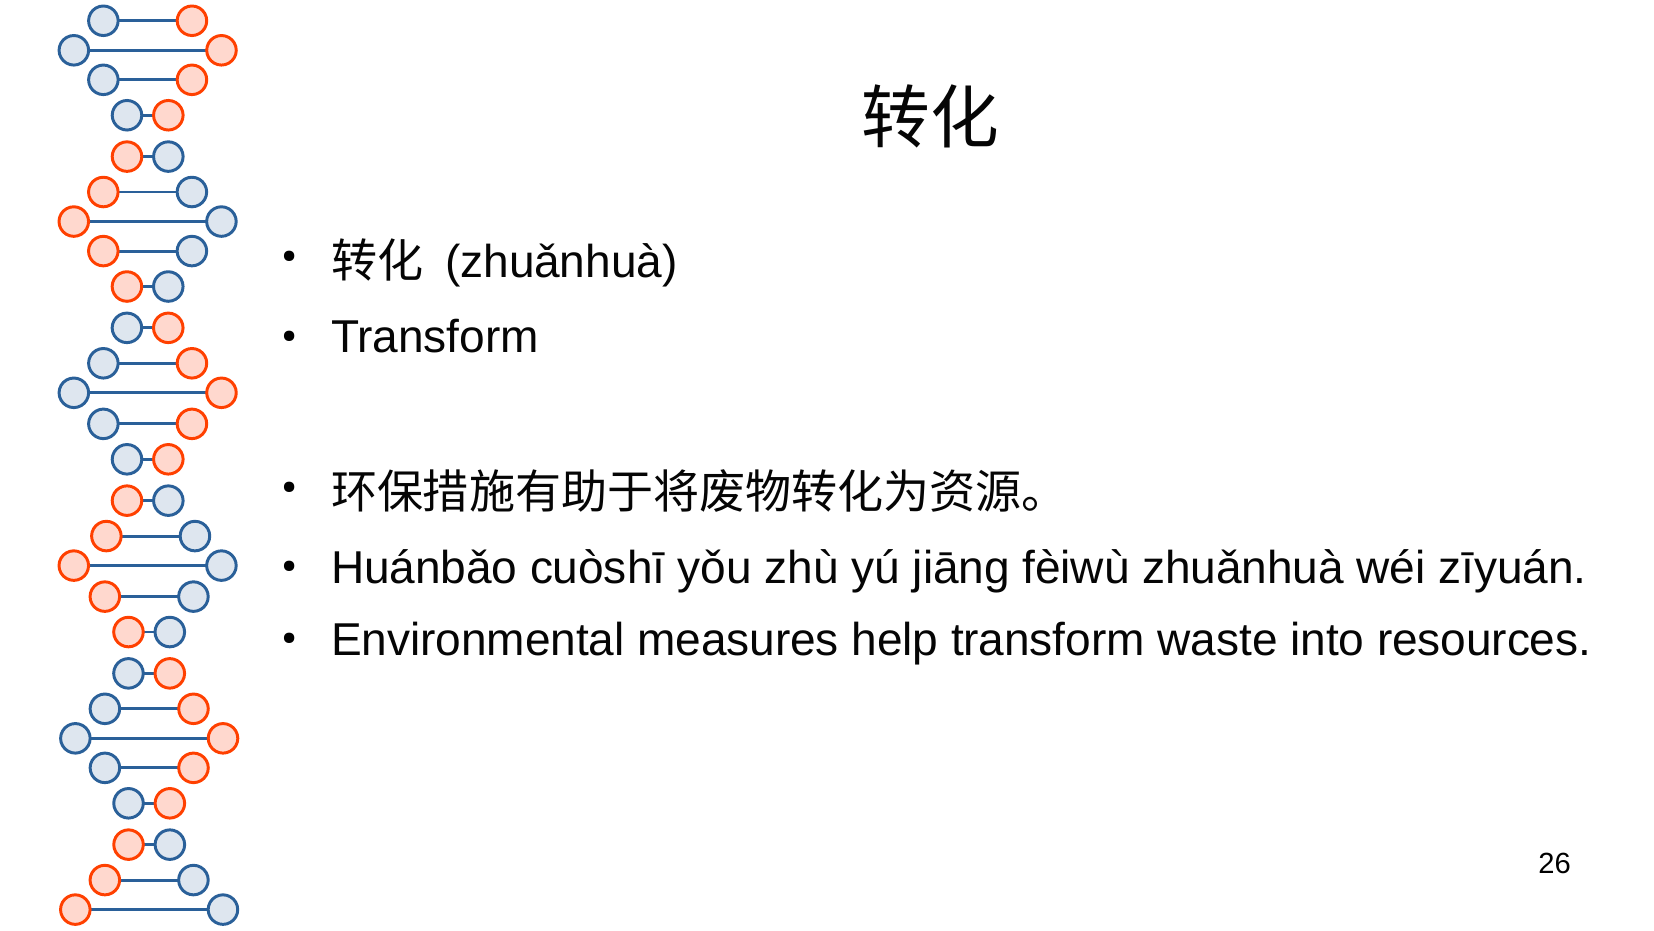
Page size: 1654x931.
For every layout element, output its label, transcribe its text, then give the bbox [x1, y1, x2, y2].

list 转化 (zhuǎnhuà) Transform 环保措施有助于将废物转化为资源。 Huánbǎo cuòshī yǒu zhù yú jiāng fèiwù zhuǎnhuà wéi zīyuán. Environmental measures help transform waste into resources. [265, 224, 1595, 764]
title 转化 [265, 35, 1595, 189]
